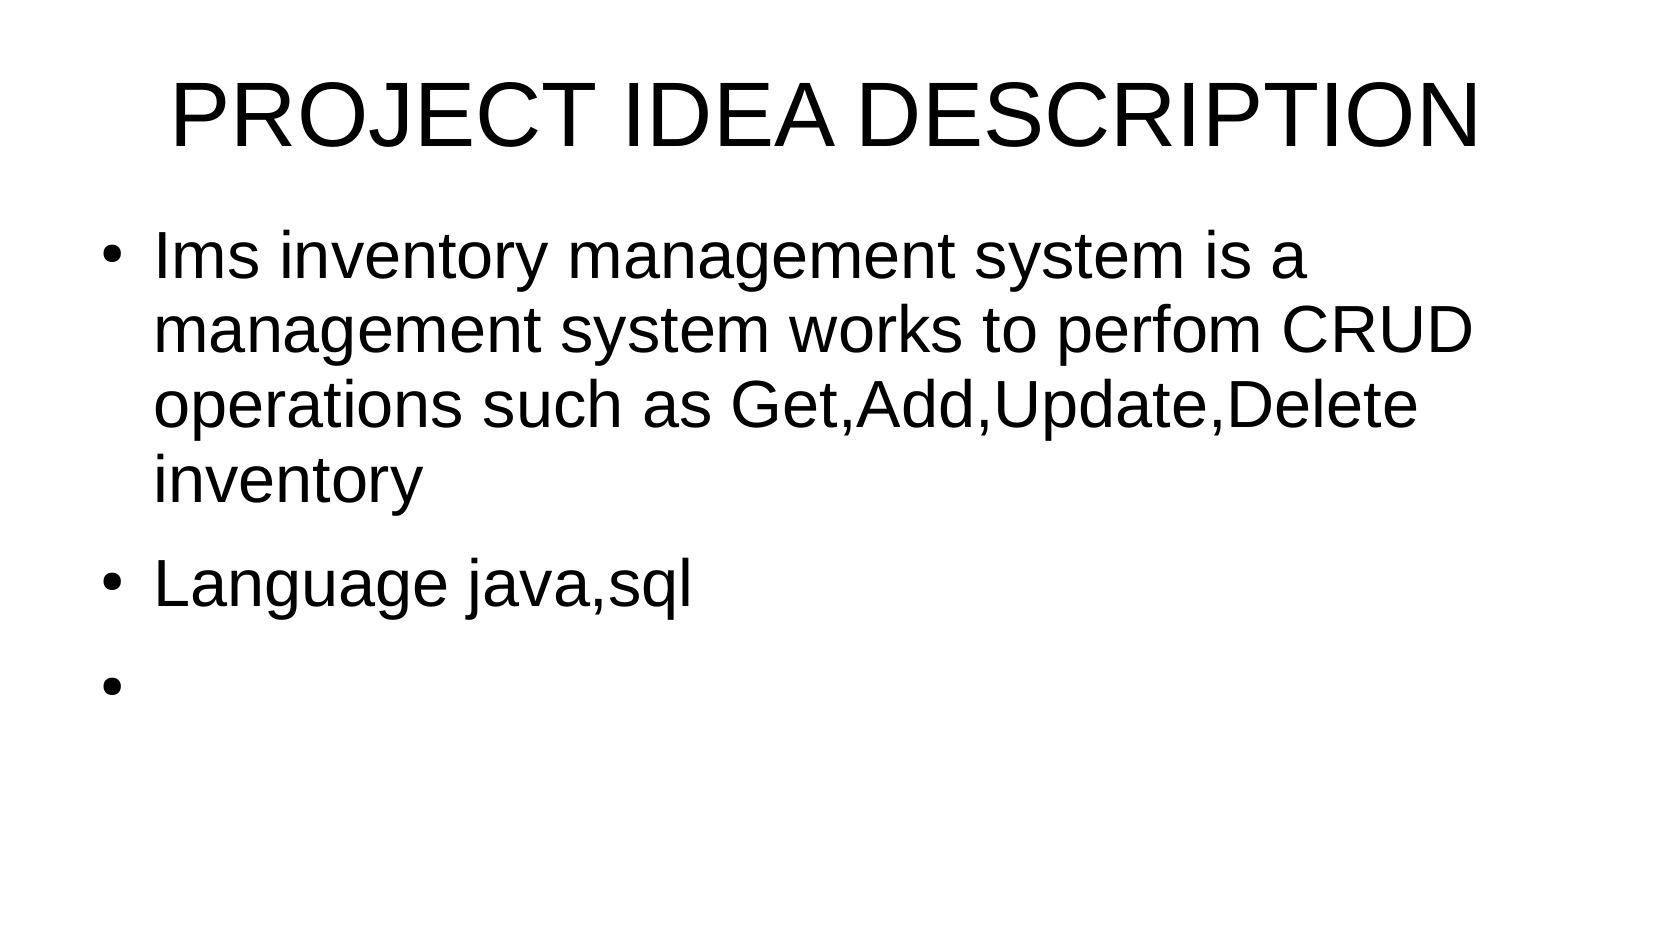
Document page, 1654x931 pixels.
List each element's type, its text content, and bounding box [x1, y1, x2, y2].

list Ims inventory management system is a management system works to perfom CRUD operations such as Get,Add,Update,Delete inventory Language java,sql [82, 217, 1571, 758]
title PROJECT IDEA DESCRIPTION [82, 37, 1571, 193]
